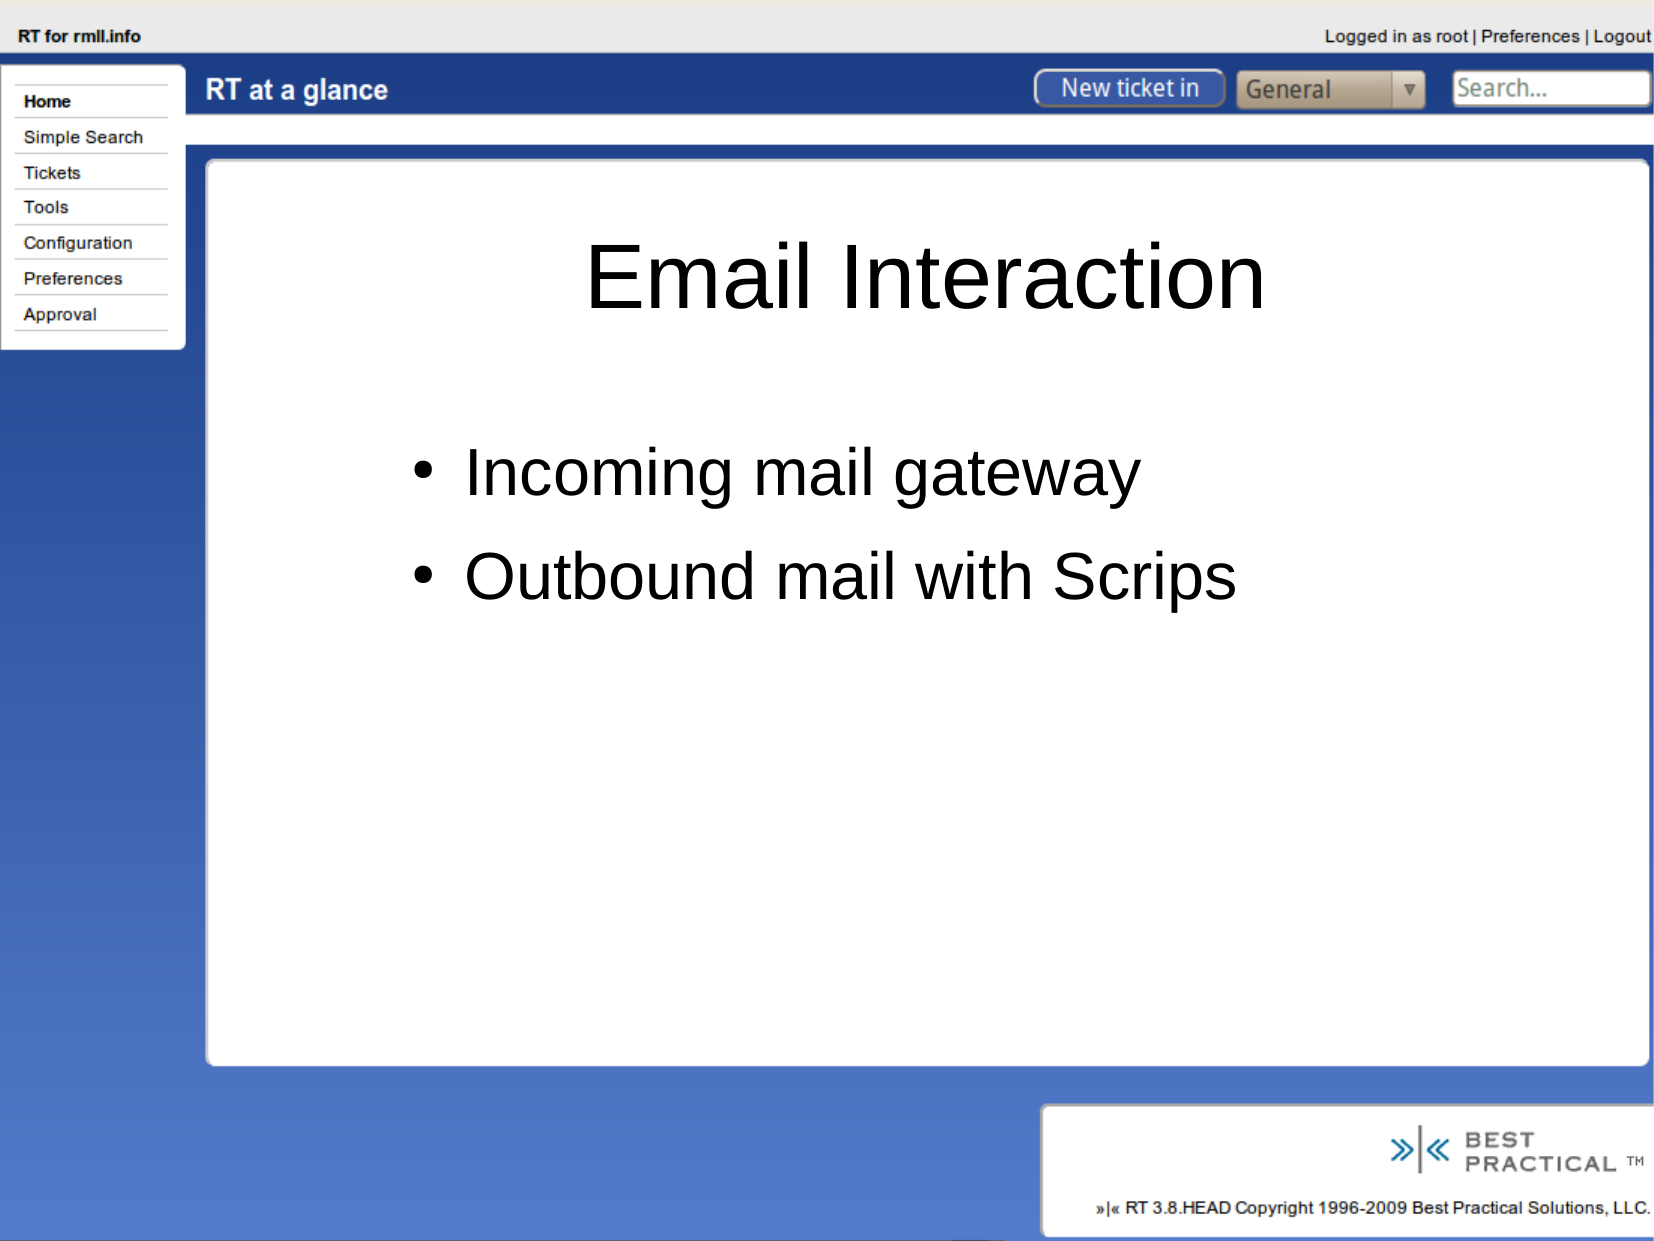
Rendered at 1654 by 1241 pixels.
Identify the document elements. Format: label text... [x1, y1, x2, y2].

title Email Interaction [211, 177, 1642, 377]
list Incoming mail gateway Outbound mail with Scrips [393, 434, 1472, 1122]
picture [468, 0, 1654, 1241]
